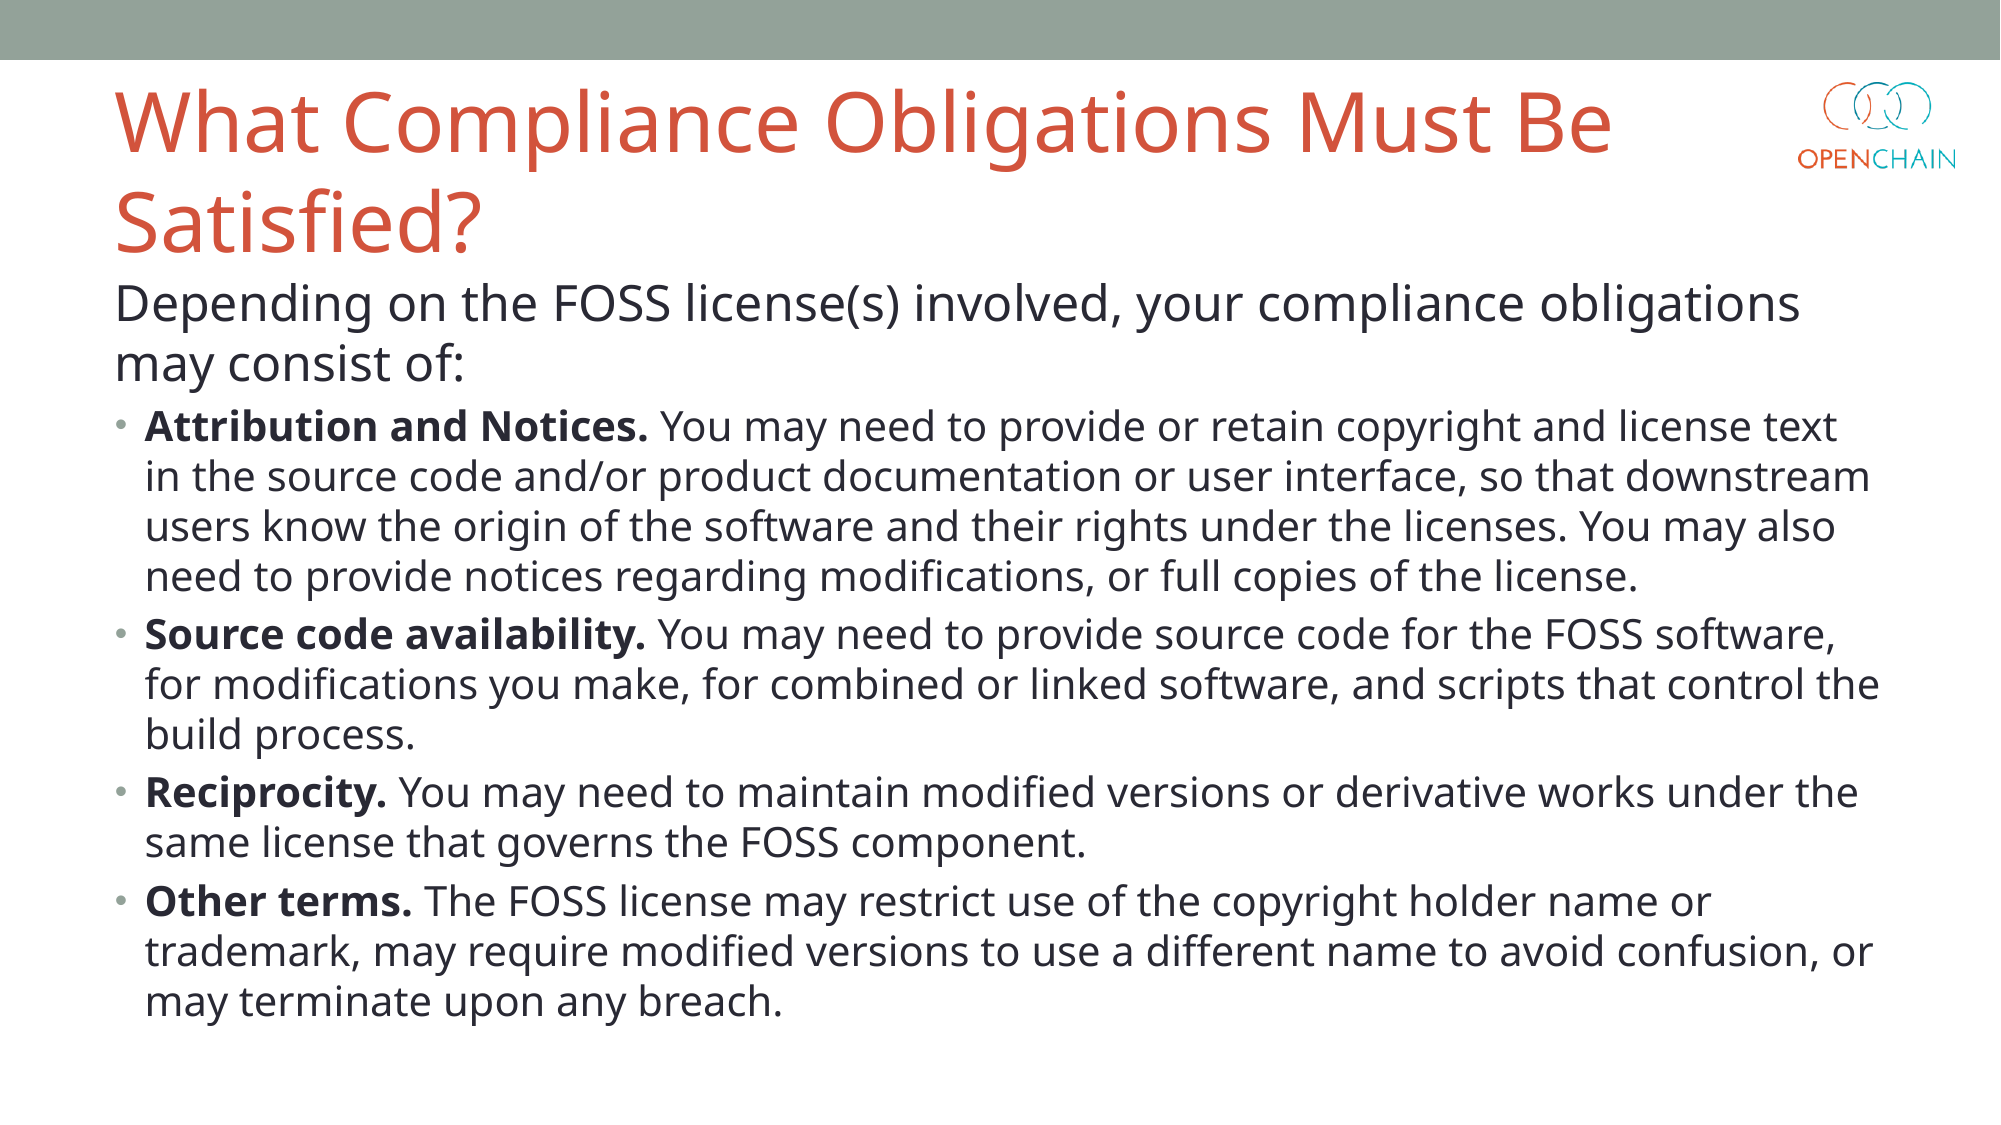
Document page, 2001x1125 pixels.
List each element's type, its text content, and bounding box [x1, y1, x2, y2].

text_box What Compliance Obligations Must Be Satisfied? [99, 87, 1900, 250]
picture [1798, 82, 1955, 169]
text_box Depending on the FOSS license(s) involved, your compliance obligations may consist of: Attribution and Notices. You may need to provide or retain copyright and license text in the source code and/or product documentation or user interface, so that downstream users know the origin of the software and their rights under the licenses. You may also need to provide notices regarding modifications, or full copies of the license. Source code availability. You may need to provide source code for the FOSS software, for modifications you make, for combined or linked software, and scripts that control the build process. Reciprocity. You may need to maintain modified versions or derivative works under the same license that governs the FOSS component. Other terms. The FOSS license may restrict use of the copyright holder name or trademark, may require modified versions to use a different name to avoid confusion, or may terminate upon any breach. [99, 263, 1900, 1064]
